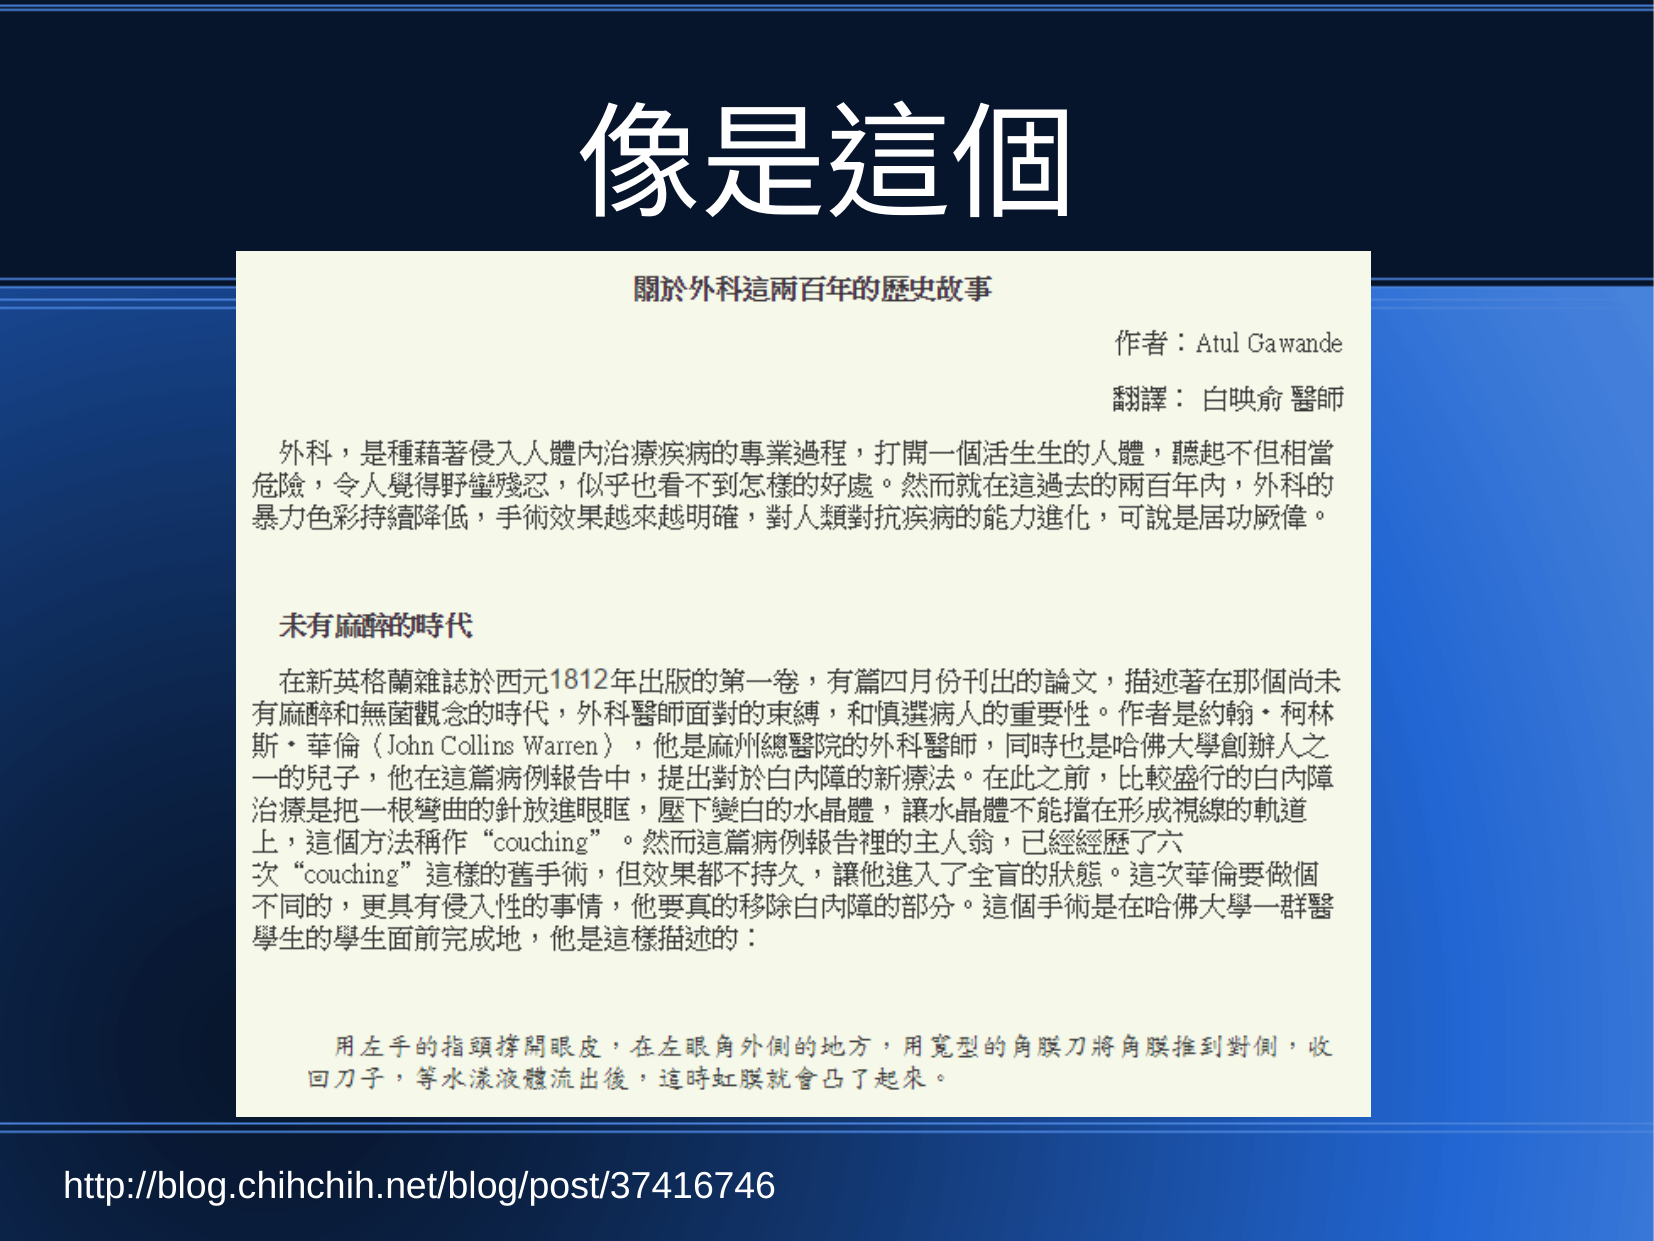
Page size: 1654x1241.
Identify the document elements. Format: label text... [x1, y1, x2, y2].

picture [0, 0, 1654, 1241]
title 像是這個 [82, 49, 1571, 257]
text_box http://blog.chihchih.net/blog/post/37416746 [48, 1157, 792, 1215]
